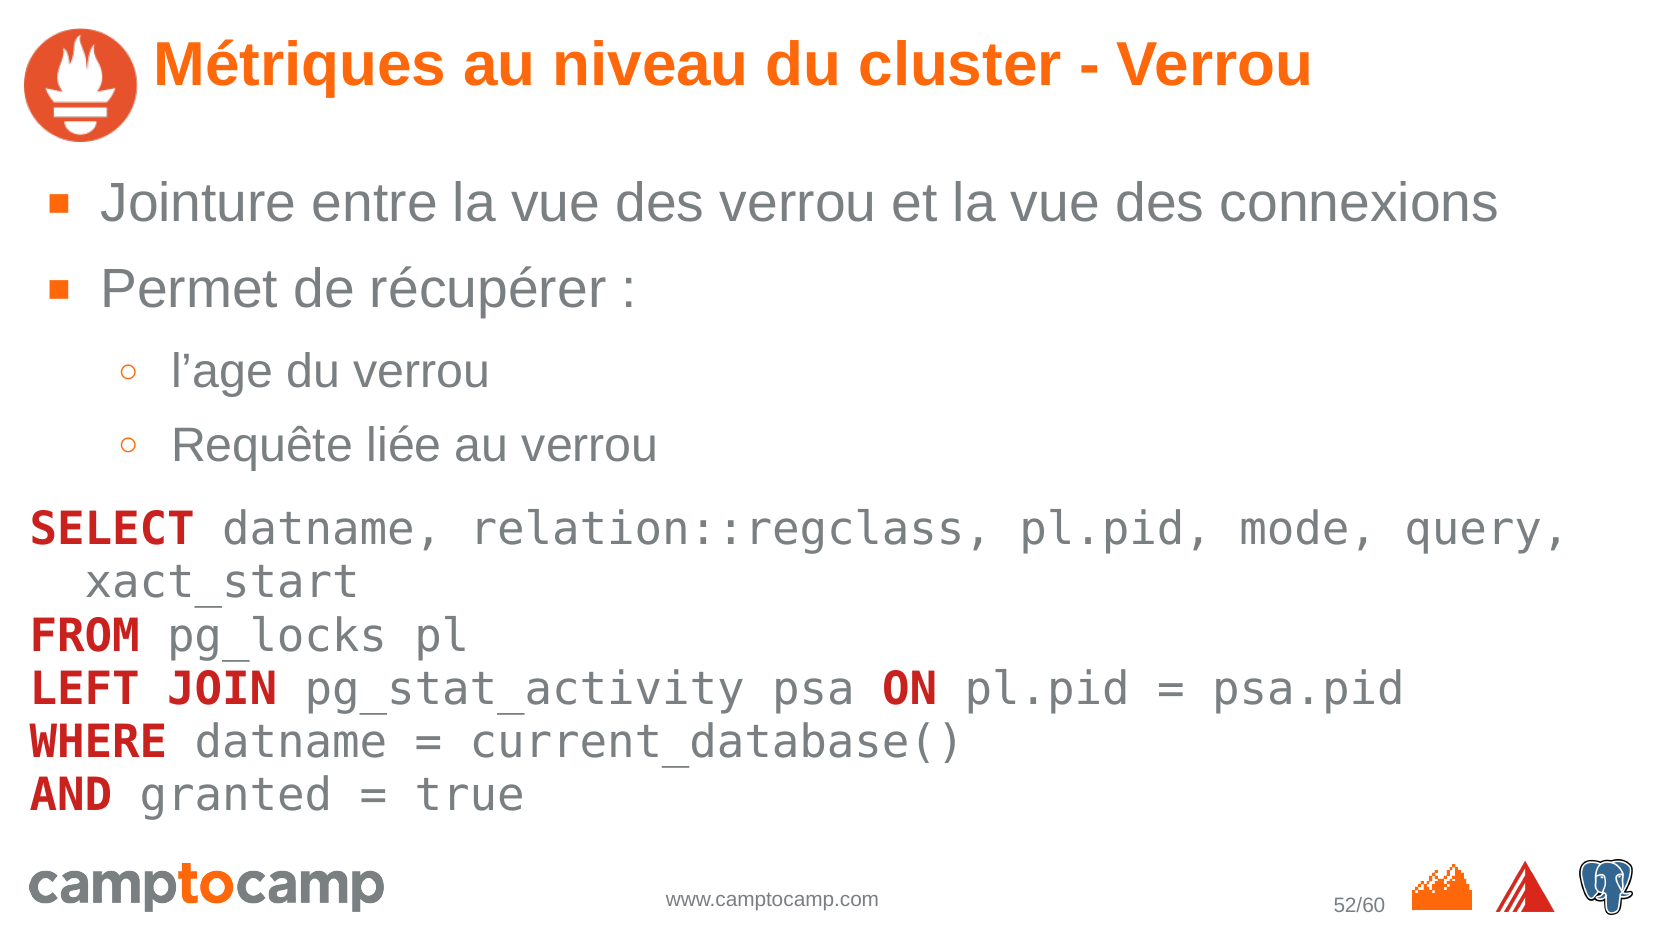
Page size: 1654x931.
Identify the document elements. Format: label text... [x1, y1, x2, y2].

picture [29, 863, 384, 912]
list Jointure entre la vue des verrou et la vue des connexions Permet de récupérer : l’age du verrou Requête liée au verrou [29, 171, 1625, 501]
picture [1495, 857, 1556, 917]
picture [24, 28, 139, 142]
picture [1579, 859, 1633, 915]
list SELECT datname, relation::regclass, pl.pid, mode, query, xact_start FROM pg_locks pl LEFT JOIN pg_stat_activity psa ON pl.pid = psa.pid WHERE datname = current_database() AND granted = true [29, 501, 1625, 857]
title Métriques au niveau du cluster - Verrou [153, 29, 1625, 156]
picture [1412, 864, 1472, 910]
